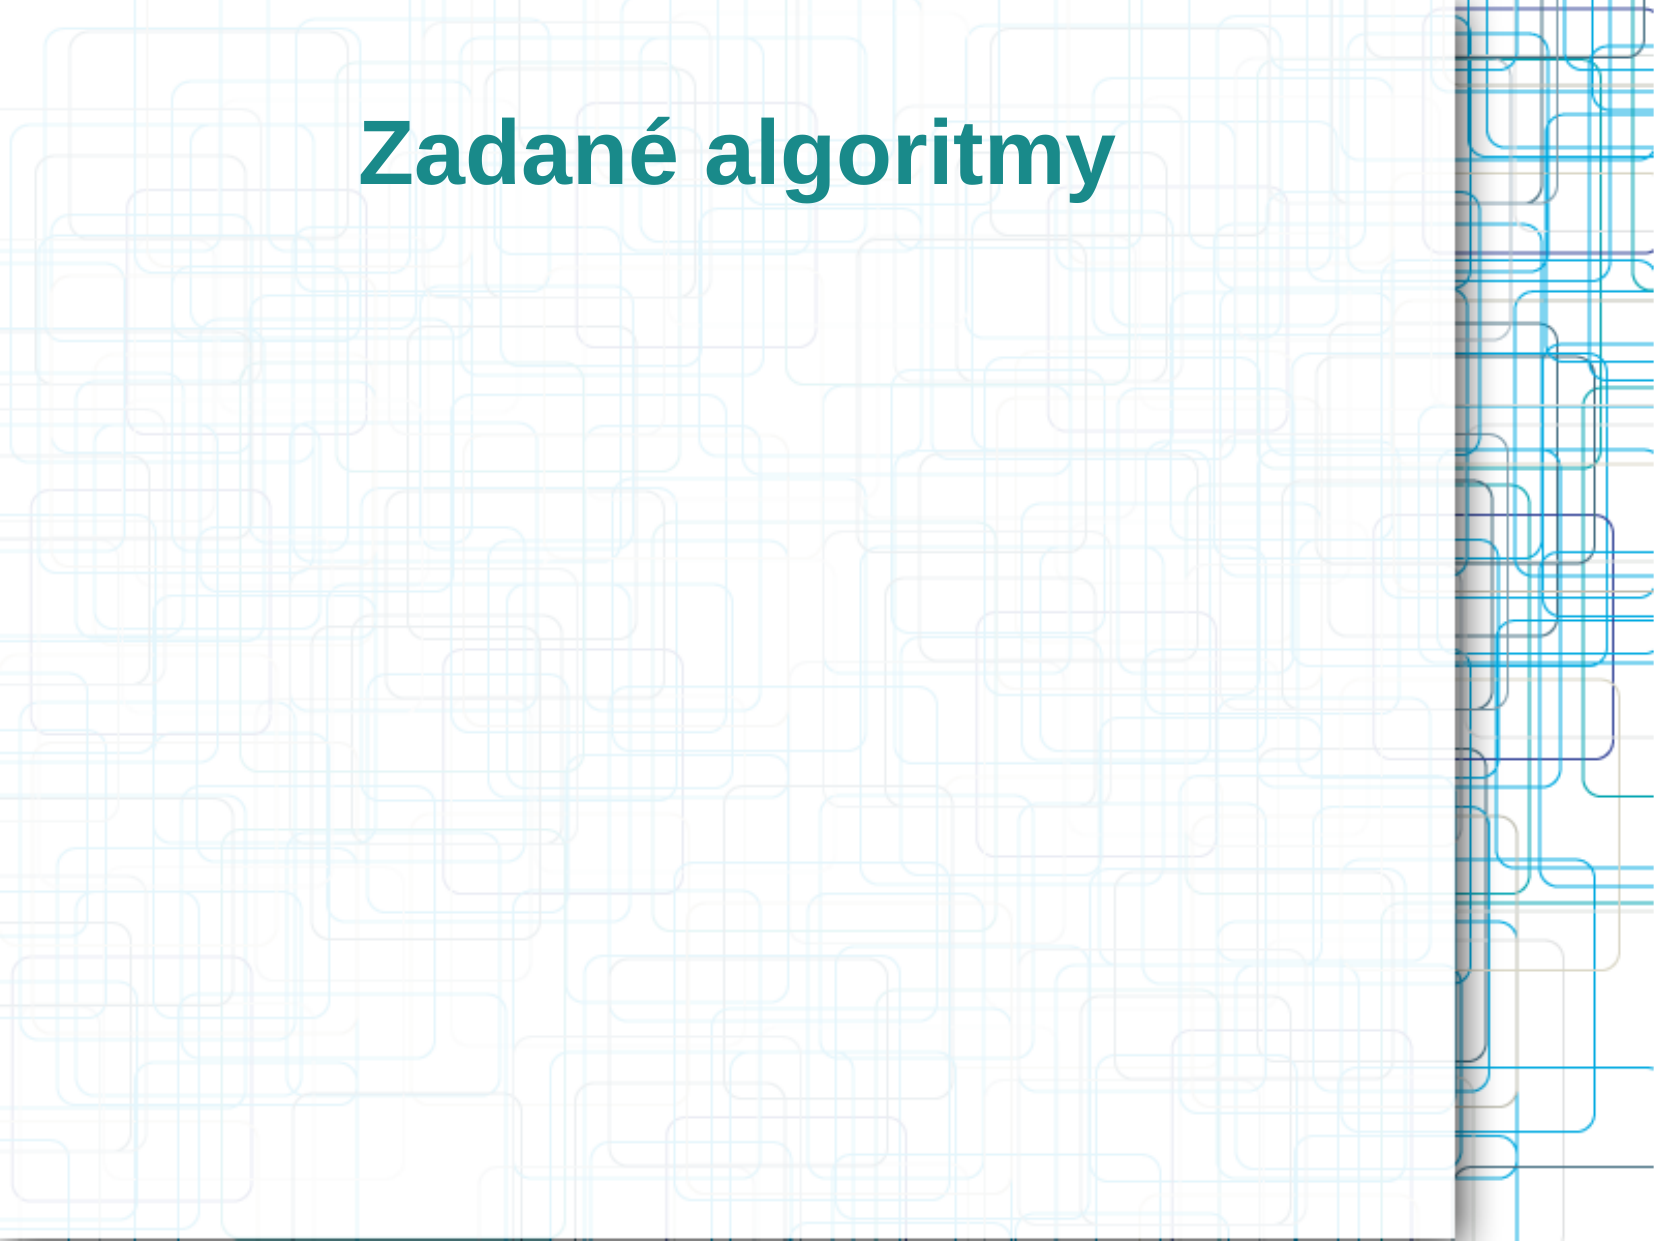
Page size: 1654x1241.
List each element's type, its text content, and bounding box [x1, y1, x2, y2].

picture [0, 0, 1654, 1241]
title Zadané algoritmy [59, 49, 1418, 257]
